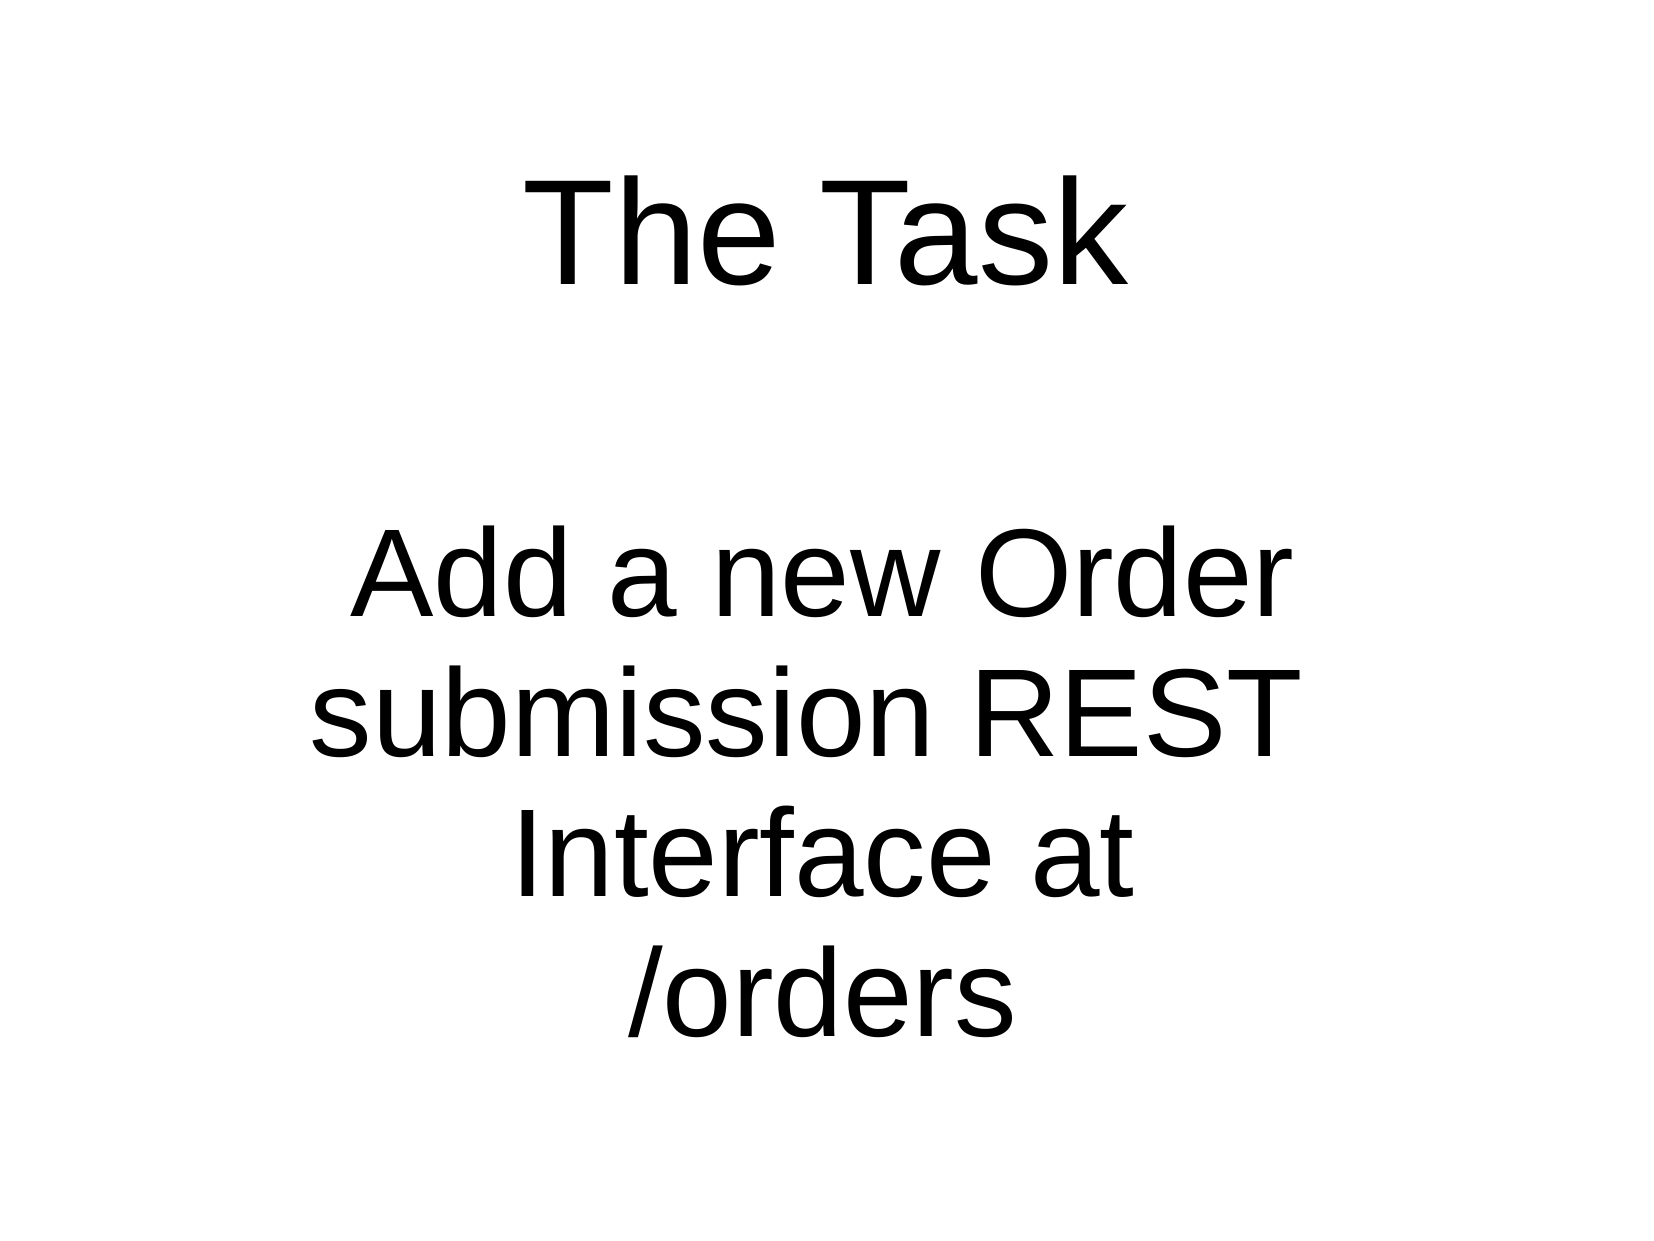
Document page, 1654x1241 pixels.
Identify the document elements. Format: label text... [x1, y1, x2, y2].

text_box The Task [507, 141, 1654, 331]
text_box Add a new Order submission REST Interface at /orders [295, 496, 1654, 1071]
